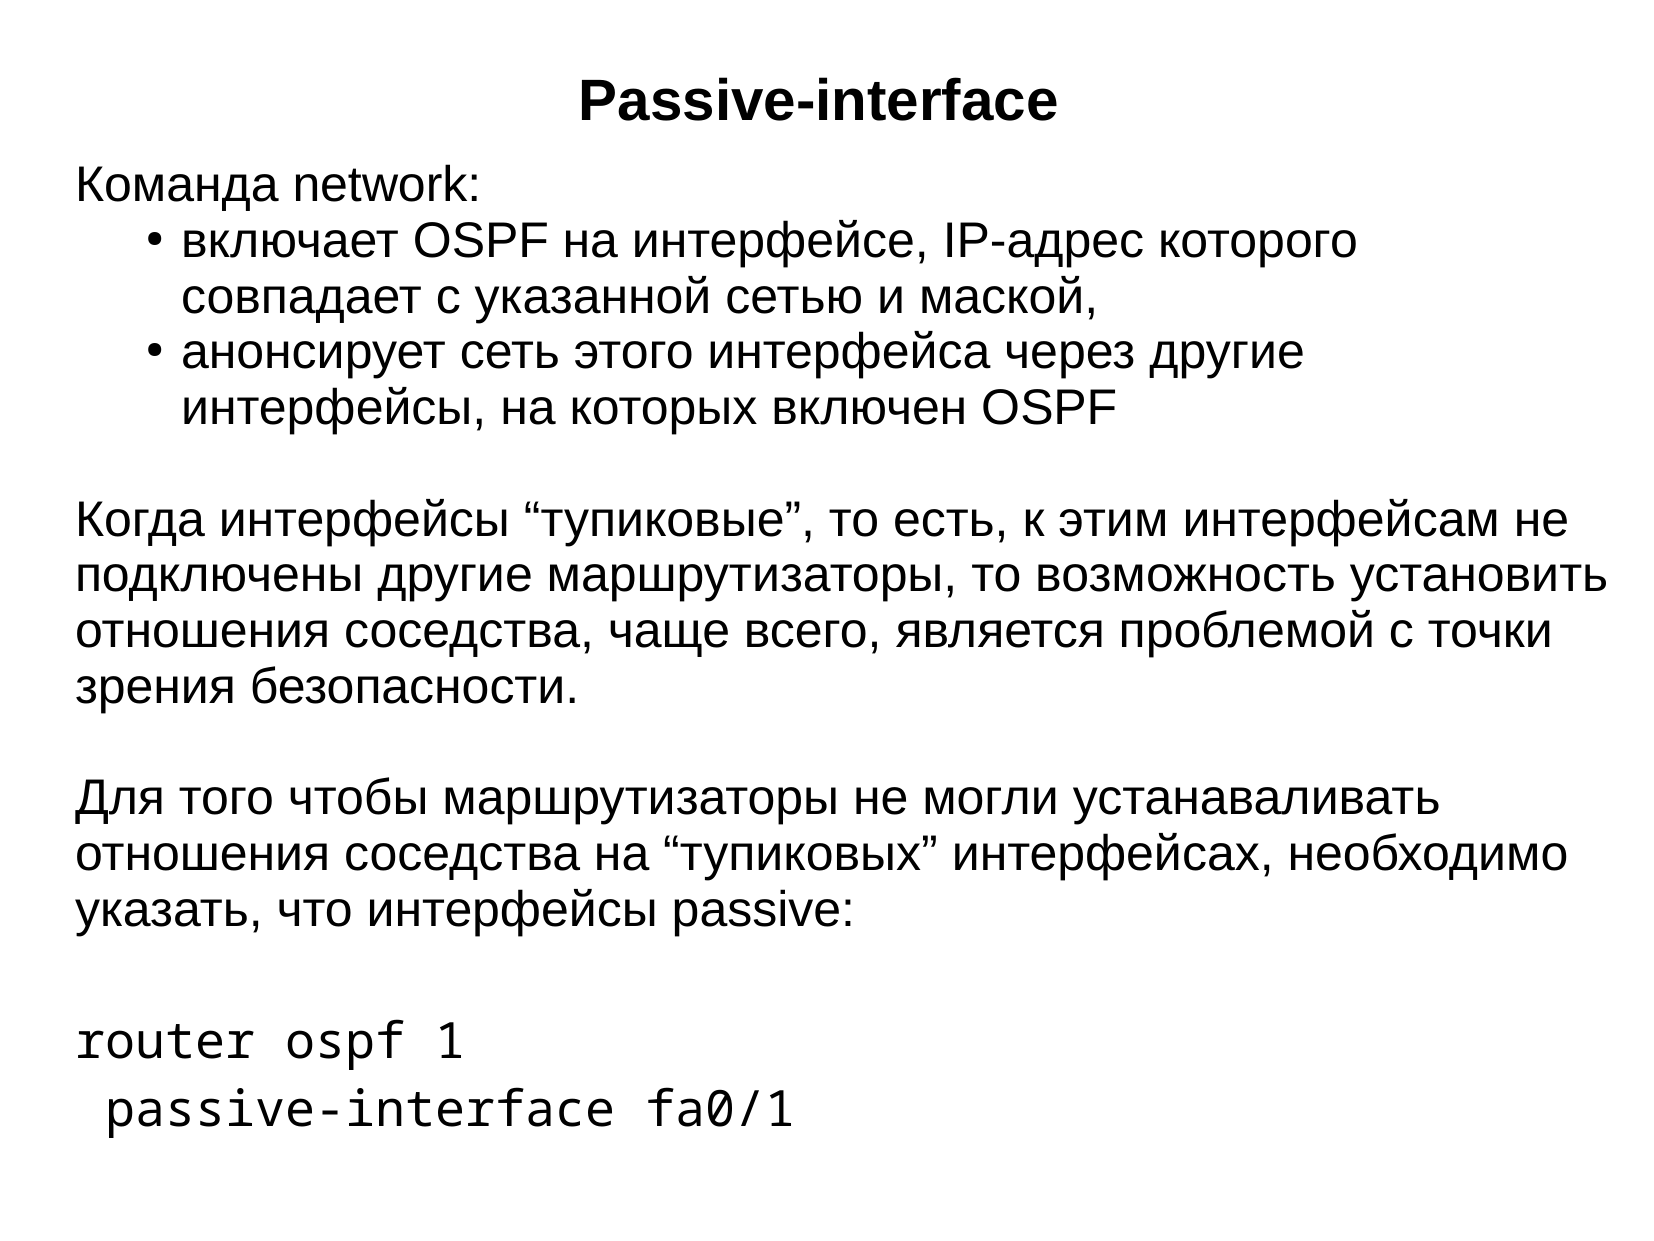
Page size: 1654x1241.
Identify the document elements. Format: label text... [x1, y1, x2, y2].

subtitle Команда network: включает OSPF на интерфейсе, IP-адрес которого совпадает с указанной сетью и маской, анонсирует сеть этого интерфейса через другие интерфейсы, на которых включен OSPF Когда интерфейсы “тупиковые”, то есть, к этим интерфейсам не подключены другие маршрутизаторы, то возможность установить отношения соседства, чаще всего, является проблемой с точки зрения безопасности. Для того чтобы маршрутизаторы не могли устанаваливать отношения соседства на “тупиковых” интерфейсах, необходимо указать, что интерфейсы passive: router ospf 1 passive-interface fa0/1 [75, 183, 1613, 1170]
title Passive-interface [75, 37, 1564, 169]
